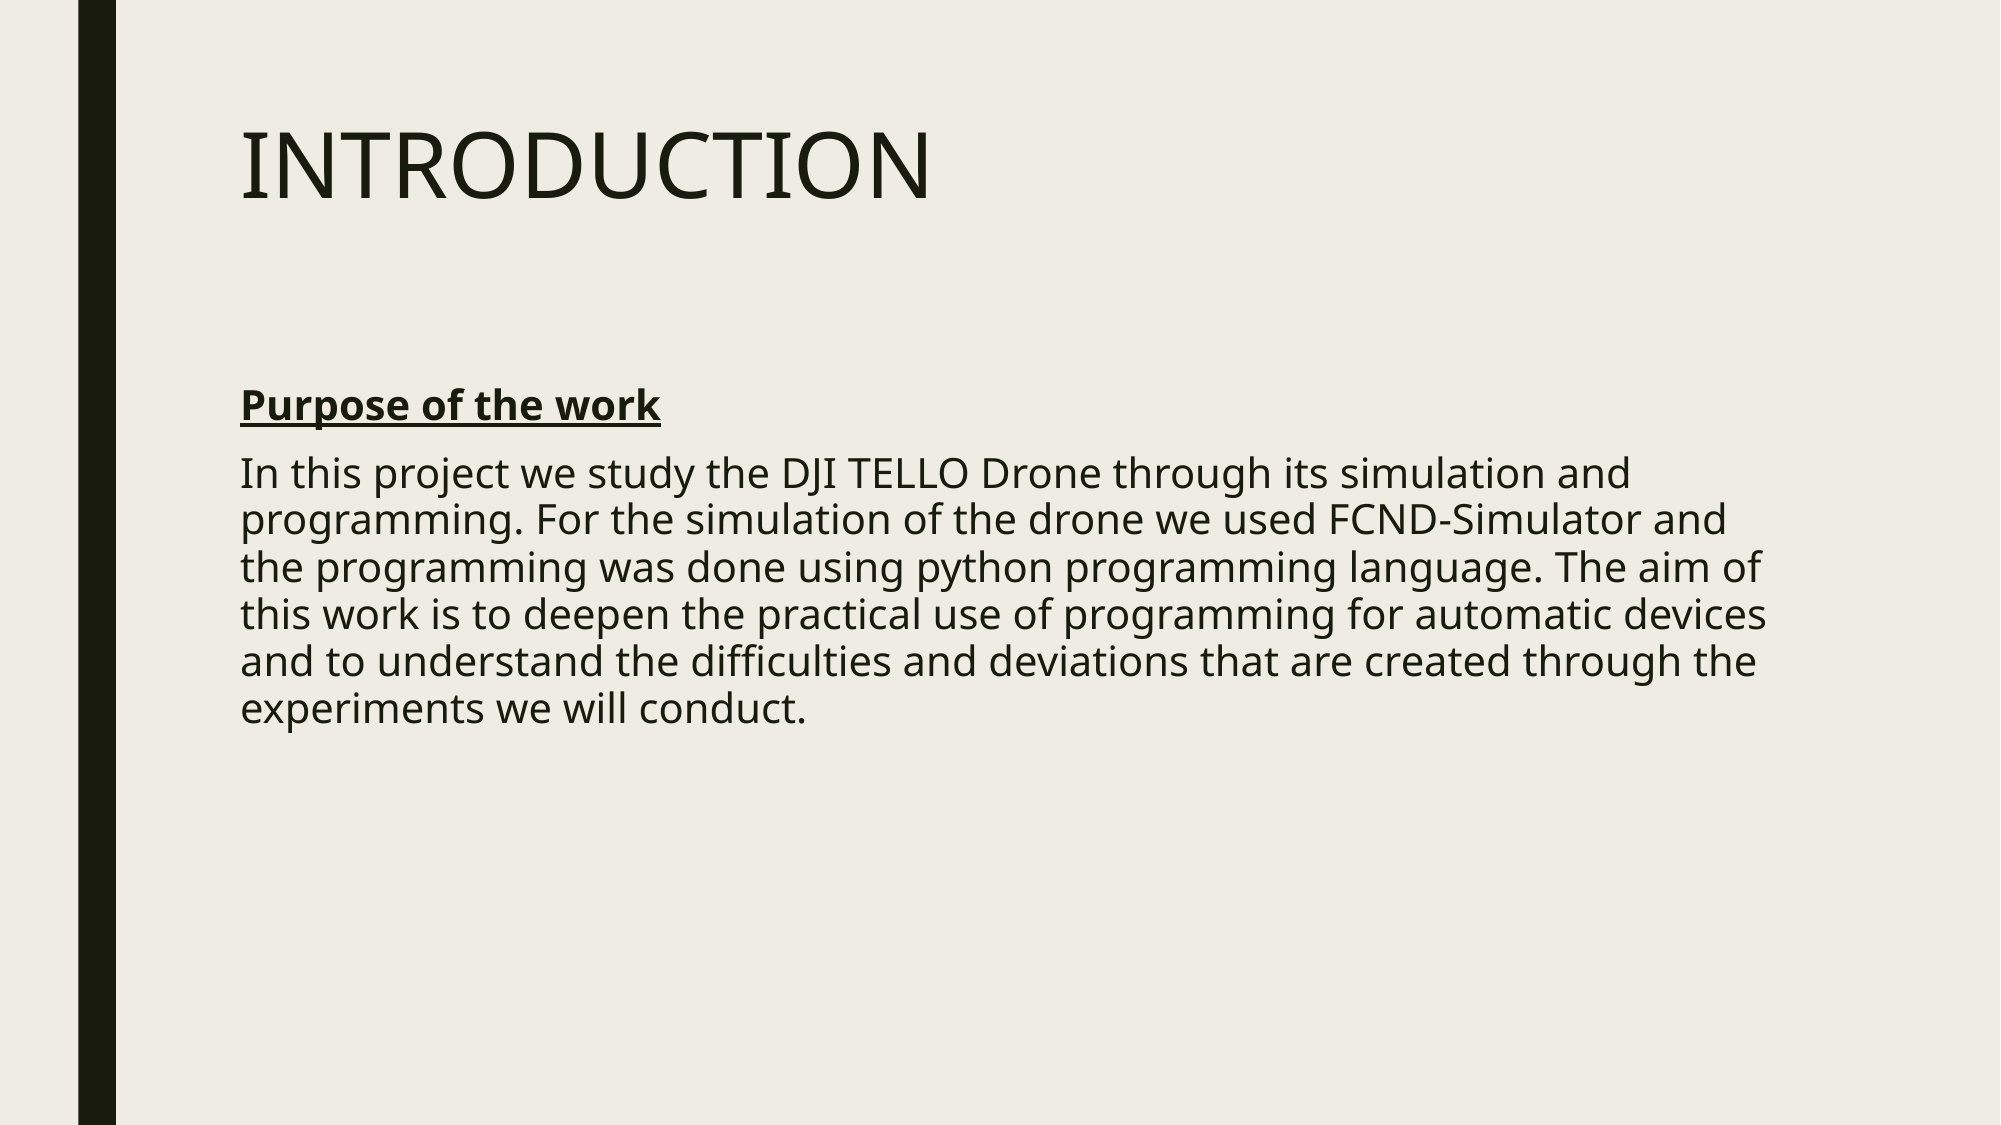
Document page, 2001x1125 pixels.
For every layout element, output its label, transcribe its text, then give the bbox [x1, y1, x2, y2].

list Purpose of the work In this project we study the DJI TELLO Drone through its simulation and programming. For the simulation of the drone we used FCND-Simulator and the programming was done using python programming language. The aim of this work is to deepen the practical use of programming for automatic devices and to understand the difficulties and deviations that are created through the experiments we will conduct. [225, 375, 1801, 963]
title INTRODUCTION [225, 112, 1801, 357]
